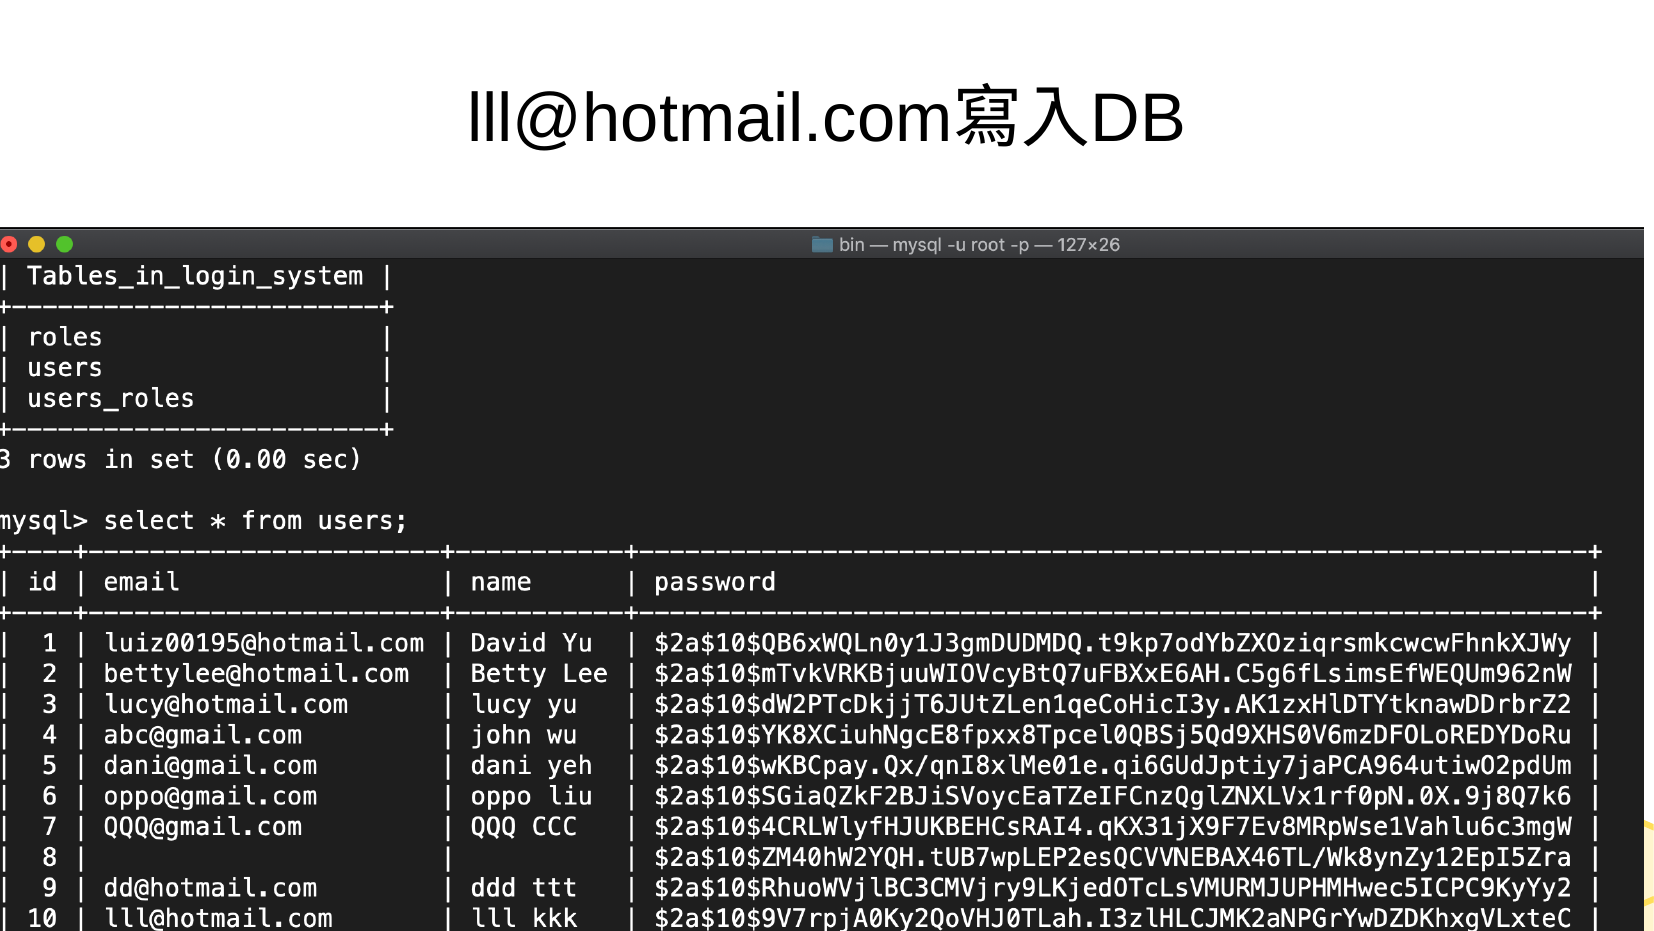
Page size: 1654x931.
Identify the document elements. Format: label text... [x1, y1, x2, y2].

picture [0, 227, 1644, 931]
title lll@hotmail.com寫入DB [82, 37, 1571, 193]
